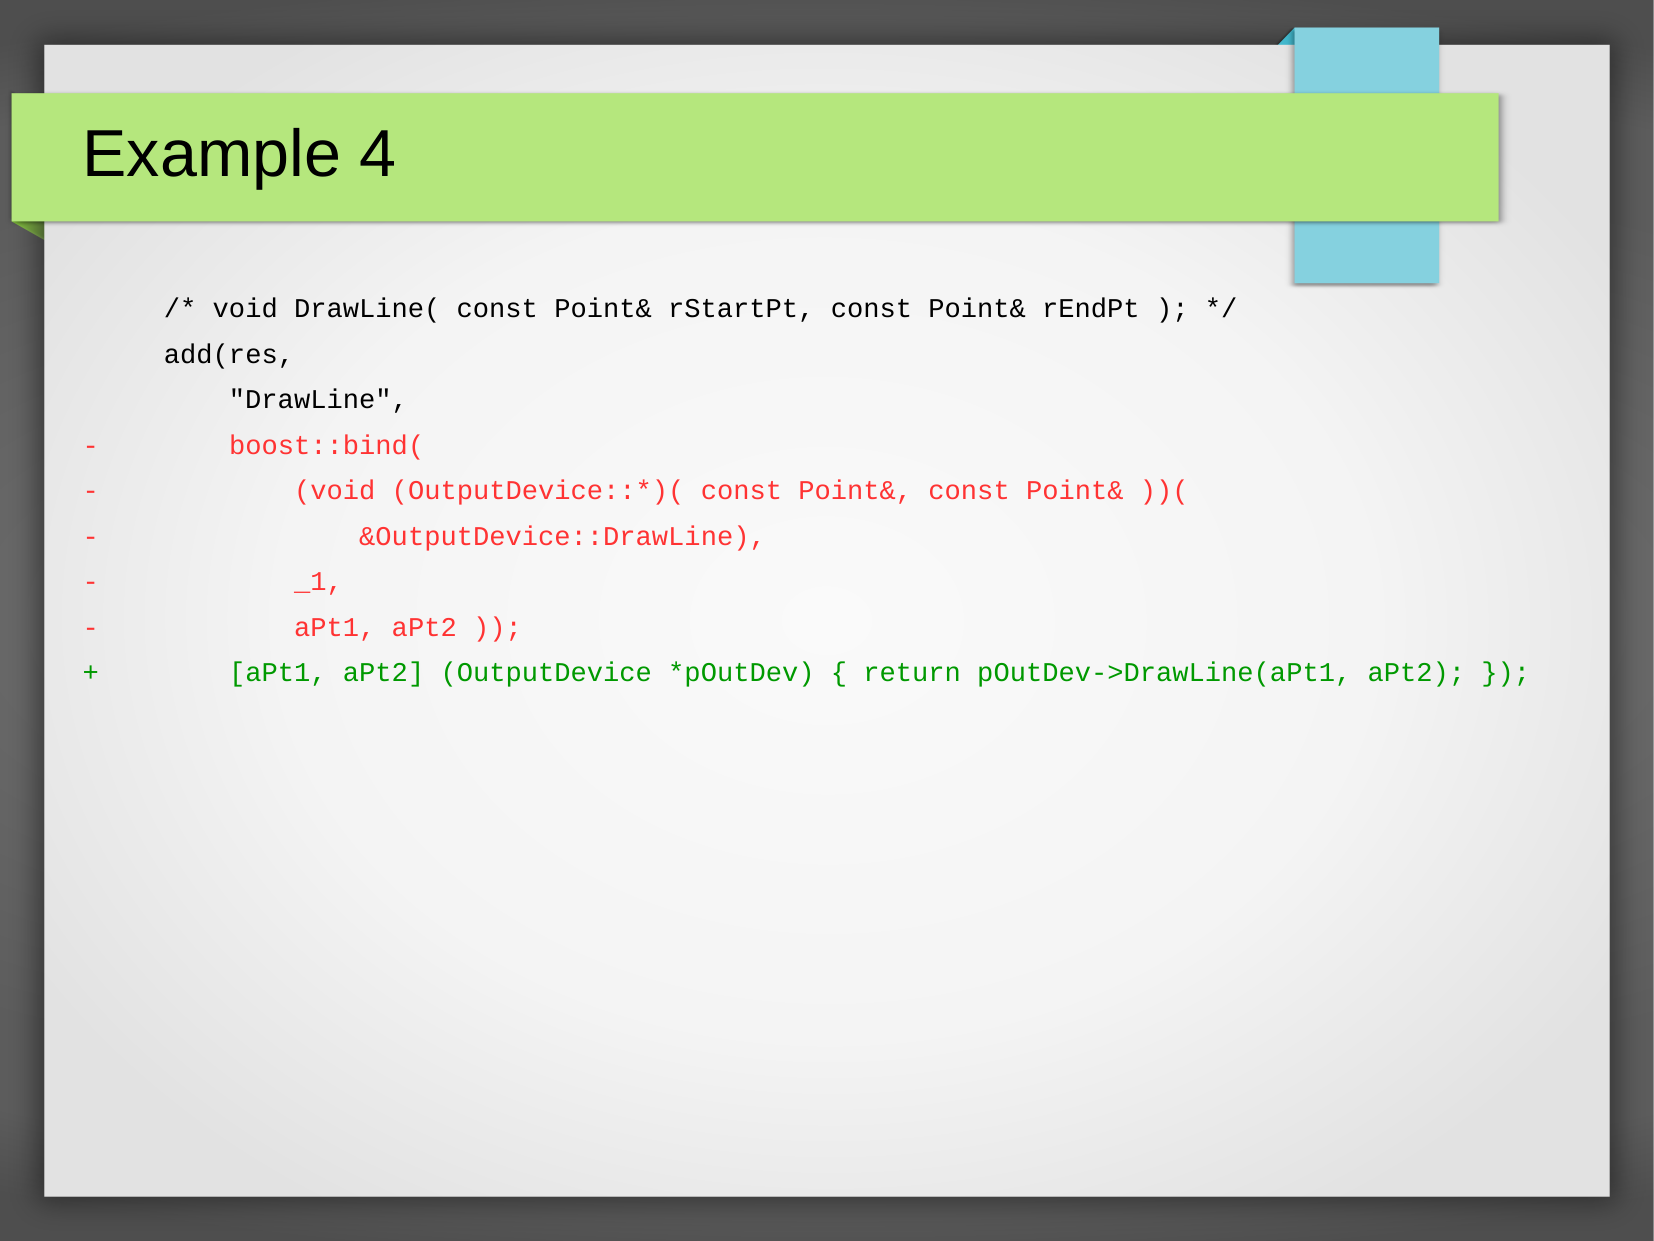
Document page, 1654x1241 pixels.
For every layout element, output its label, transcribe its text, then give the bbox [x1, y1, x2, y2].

picture [0, 0, 1654, 1241]
list /* void DrawLine( const Point& rStartPt, const Point& rEndPt ); */ add(res, "DrawLine", - boost::bind( - (void (OutputDevice::*)( const Point&, const Point& ))( - &OutputDevice::DrawLine), - _1, - aPt1, aPt2 )); + [aPt1, aPt2] (OutputDevice *pOutDev) { return pOutDev->DrawLine(aPt1, aPt2); }); [82, 295, 1571, 1015]
title Example 4 [82, 94, 1264, 213]
